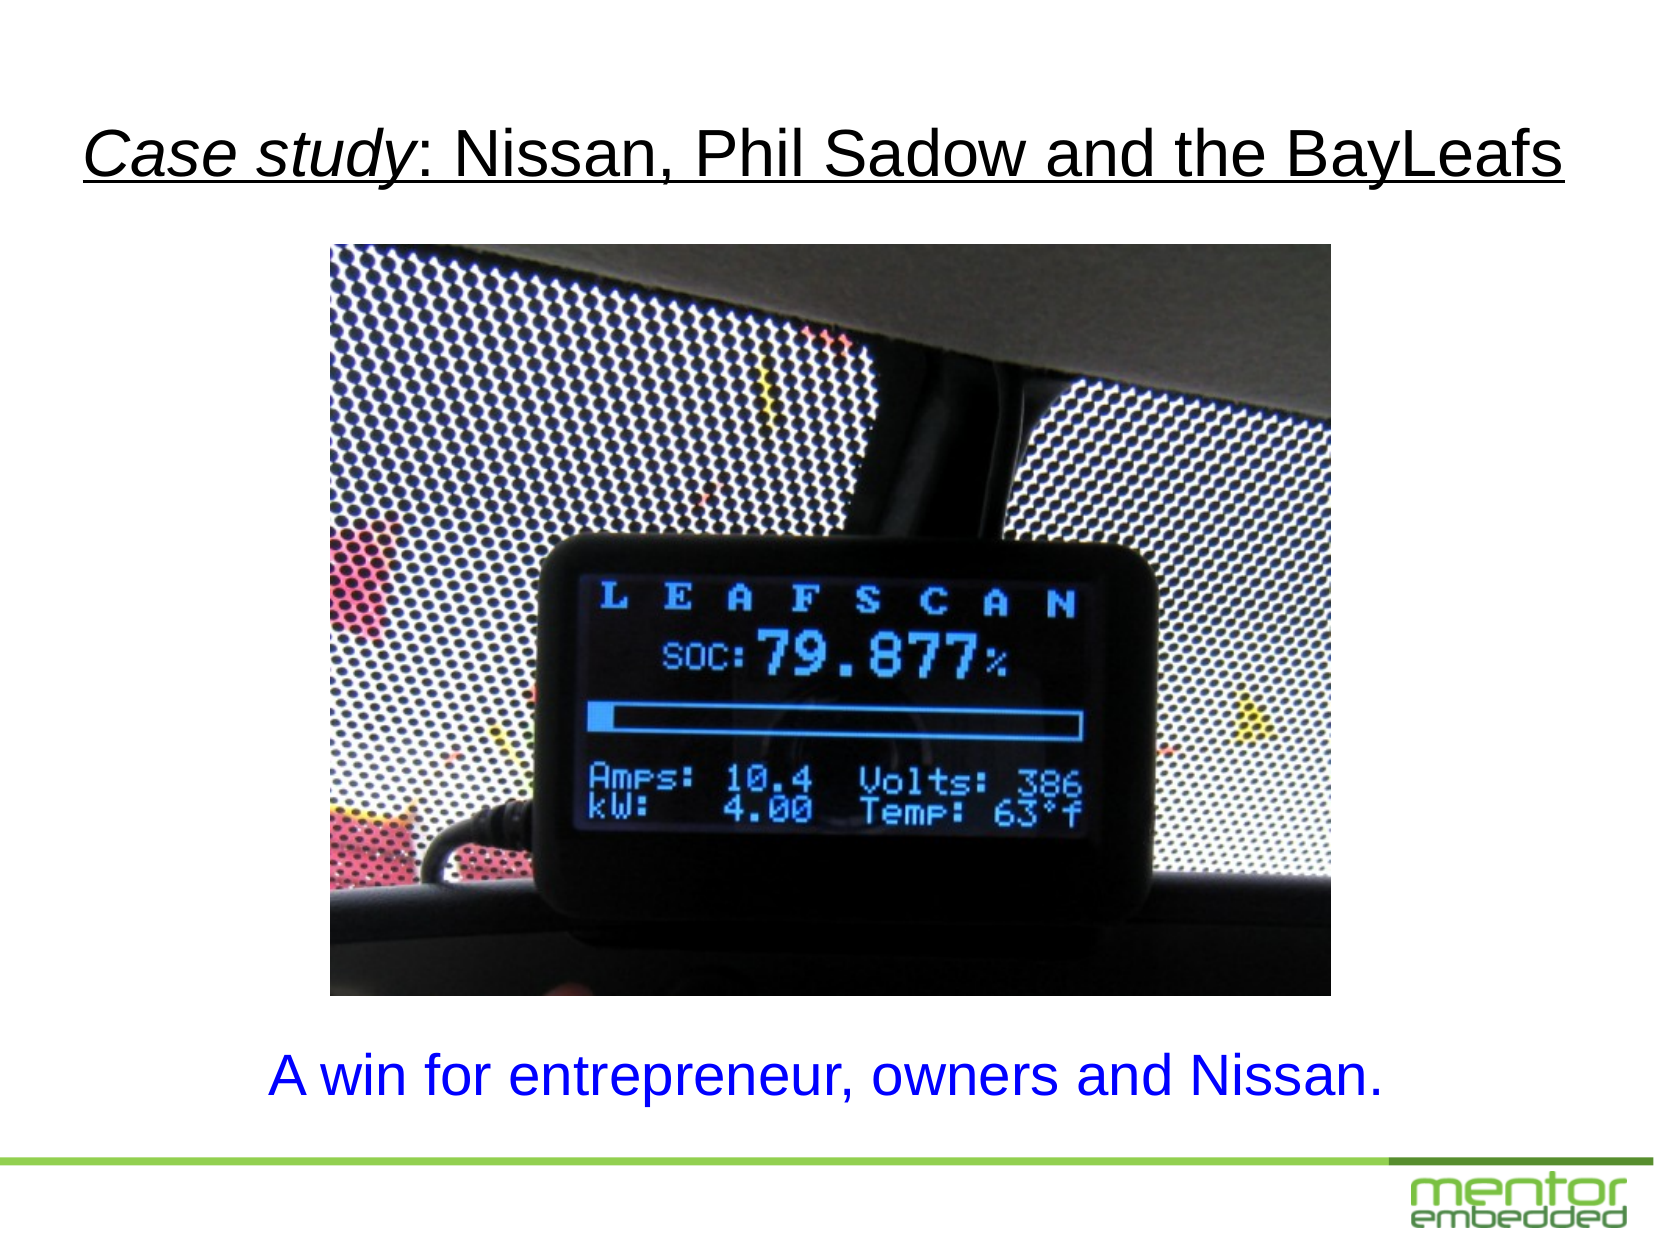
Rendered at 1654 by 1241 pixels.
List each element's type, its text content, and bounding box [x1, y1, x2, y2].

picture [330, 244, 1331, 996]
text_box A win for entrepreneur, owners and Nissan. [253, 1035, 1400, 1115]
picture [1411, 1171, 1627, 1228]
title Case study: Nissan, Phil Sadow and the BayLeafs [82, 49, 1571, 257]
